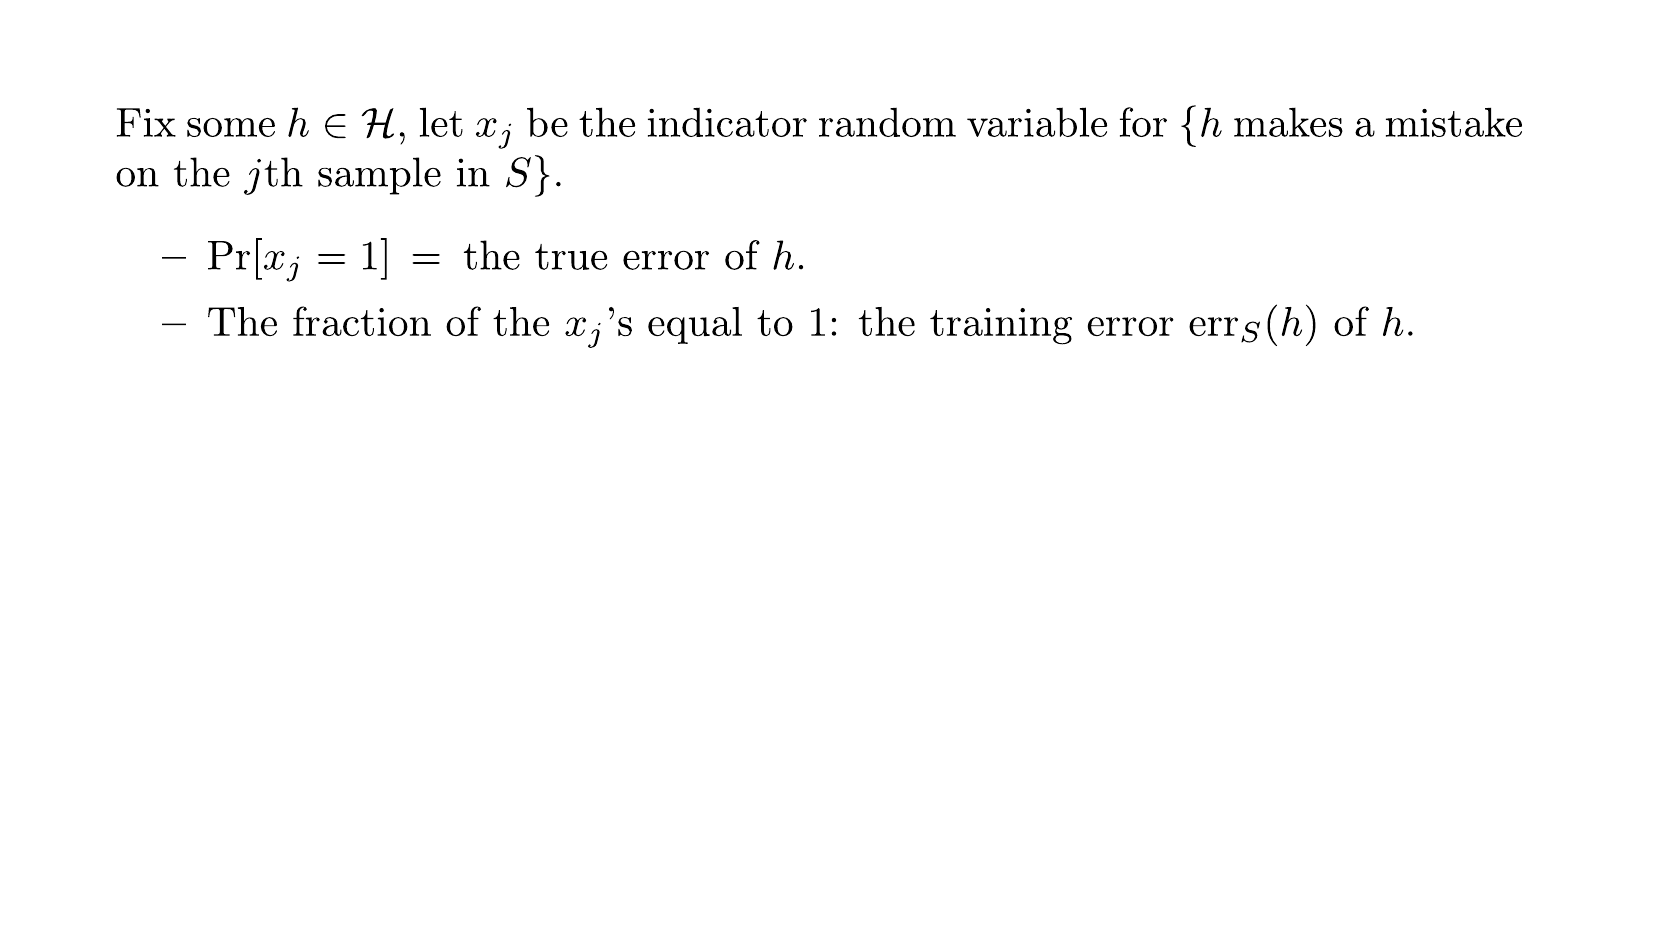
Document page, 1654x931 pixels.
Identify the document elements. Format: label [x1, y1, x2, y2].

picture [73, 105, 1523, 348]
